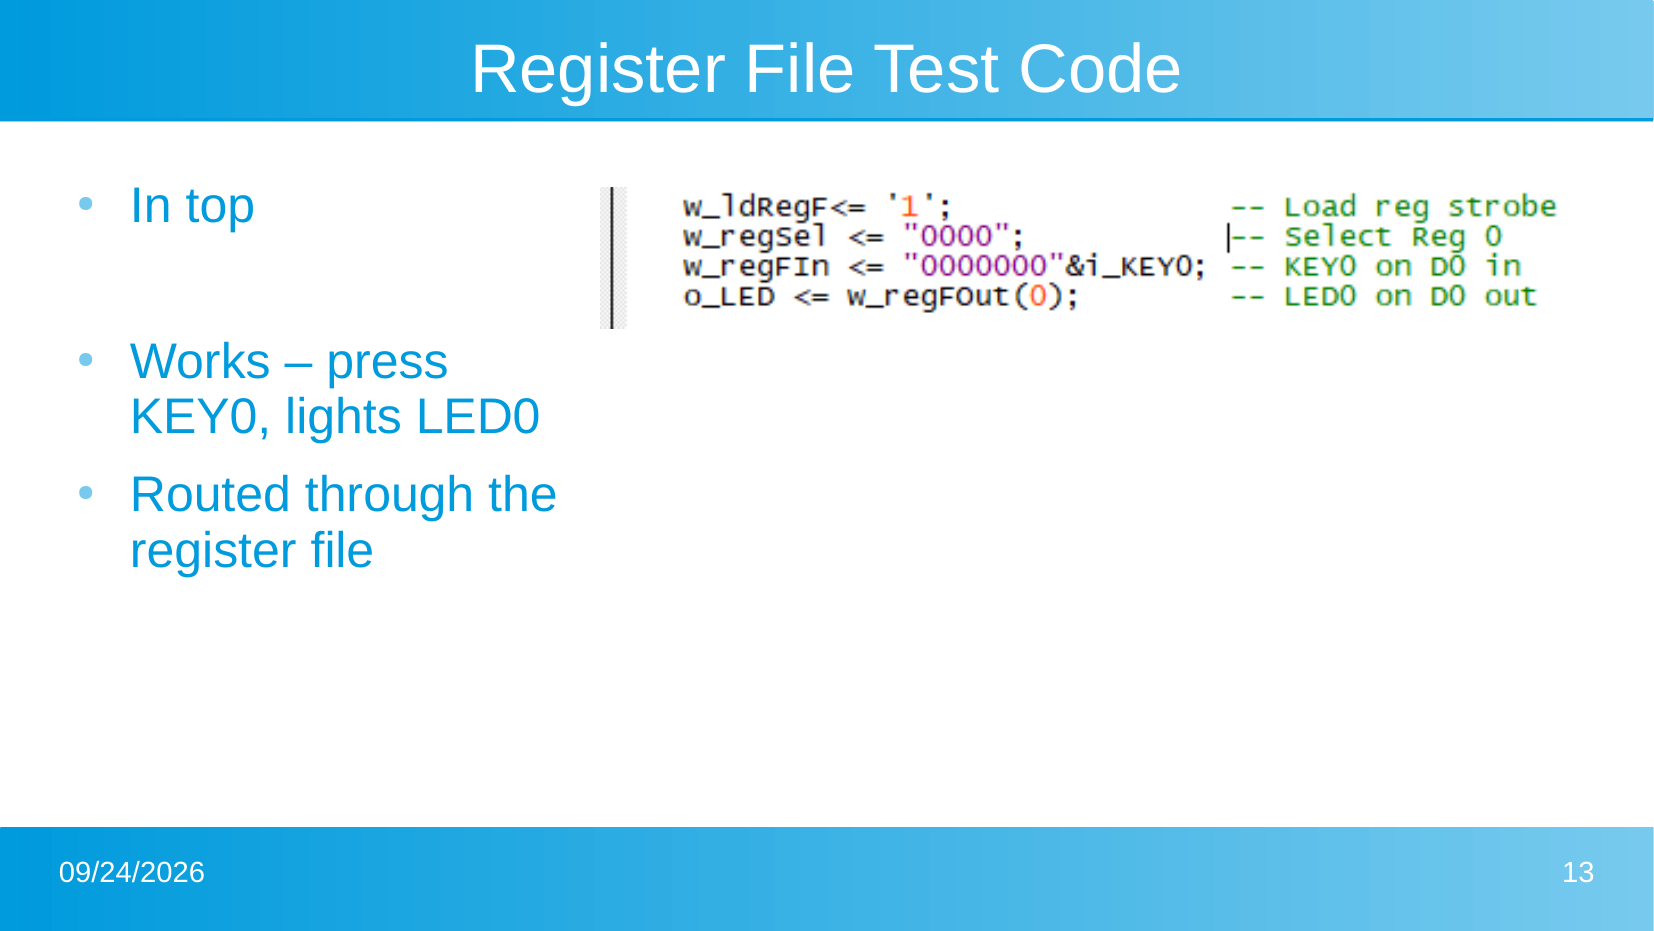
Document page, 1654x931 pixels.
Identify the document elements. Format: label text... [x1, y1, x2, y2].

title Register File Test Code [59, 29, 1595, 108]
picture [600, 187, 1576, 329]
list In top Works – press KEY0, lights LED0 Routed through the register file [59, 177, 563, 768]
